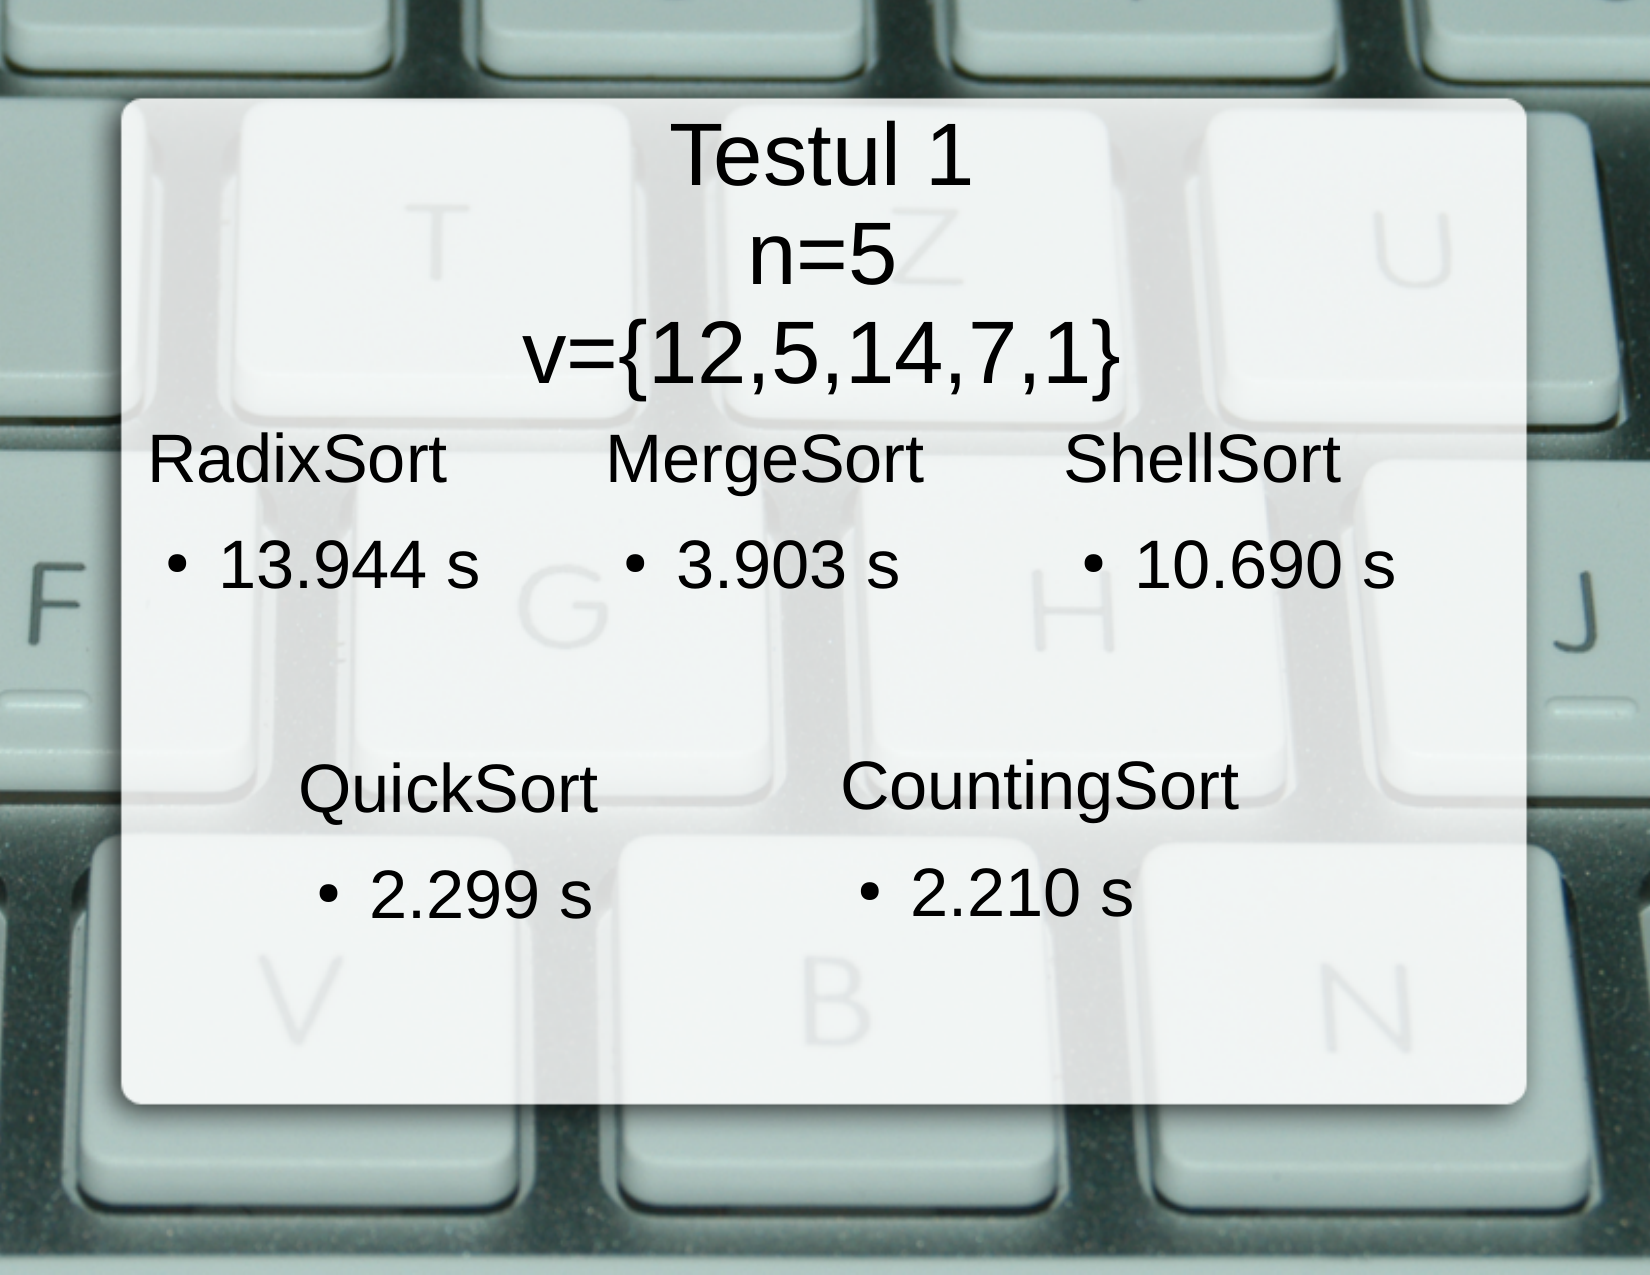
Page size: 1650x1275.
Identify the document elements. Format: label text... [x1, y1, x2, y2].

list QuickSort 2.299 s [298, 750, 736, 1098]
title Testul 1 n=5 v={12,5,14,7,1} [144, 104, 1501, 403]
list MergeSort 3.903 s [605, 420, 1042, 768]
list ShellSort 10.690 s [1063, 420, 1501, 768]
picture [0, 0, 1650, 1275]
list RadixSort 13.944 s [147, 420, 584, 768]
list CountingSort 2.210 s [840, 747, 1427, 1096]
